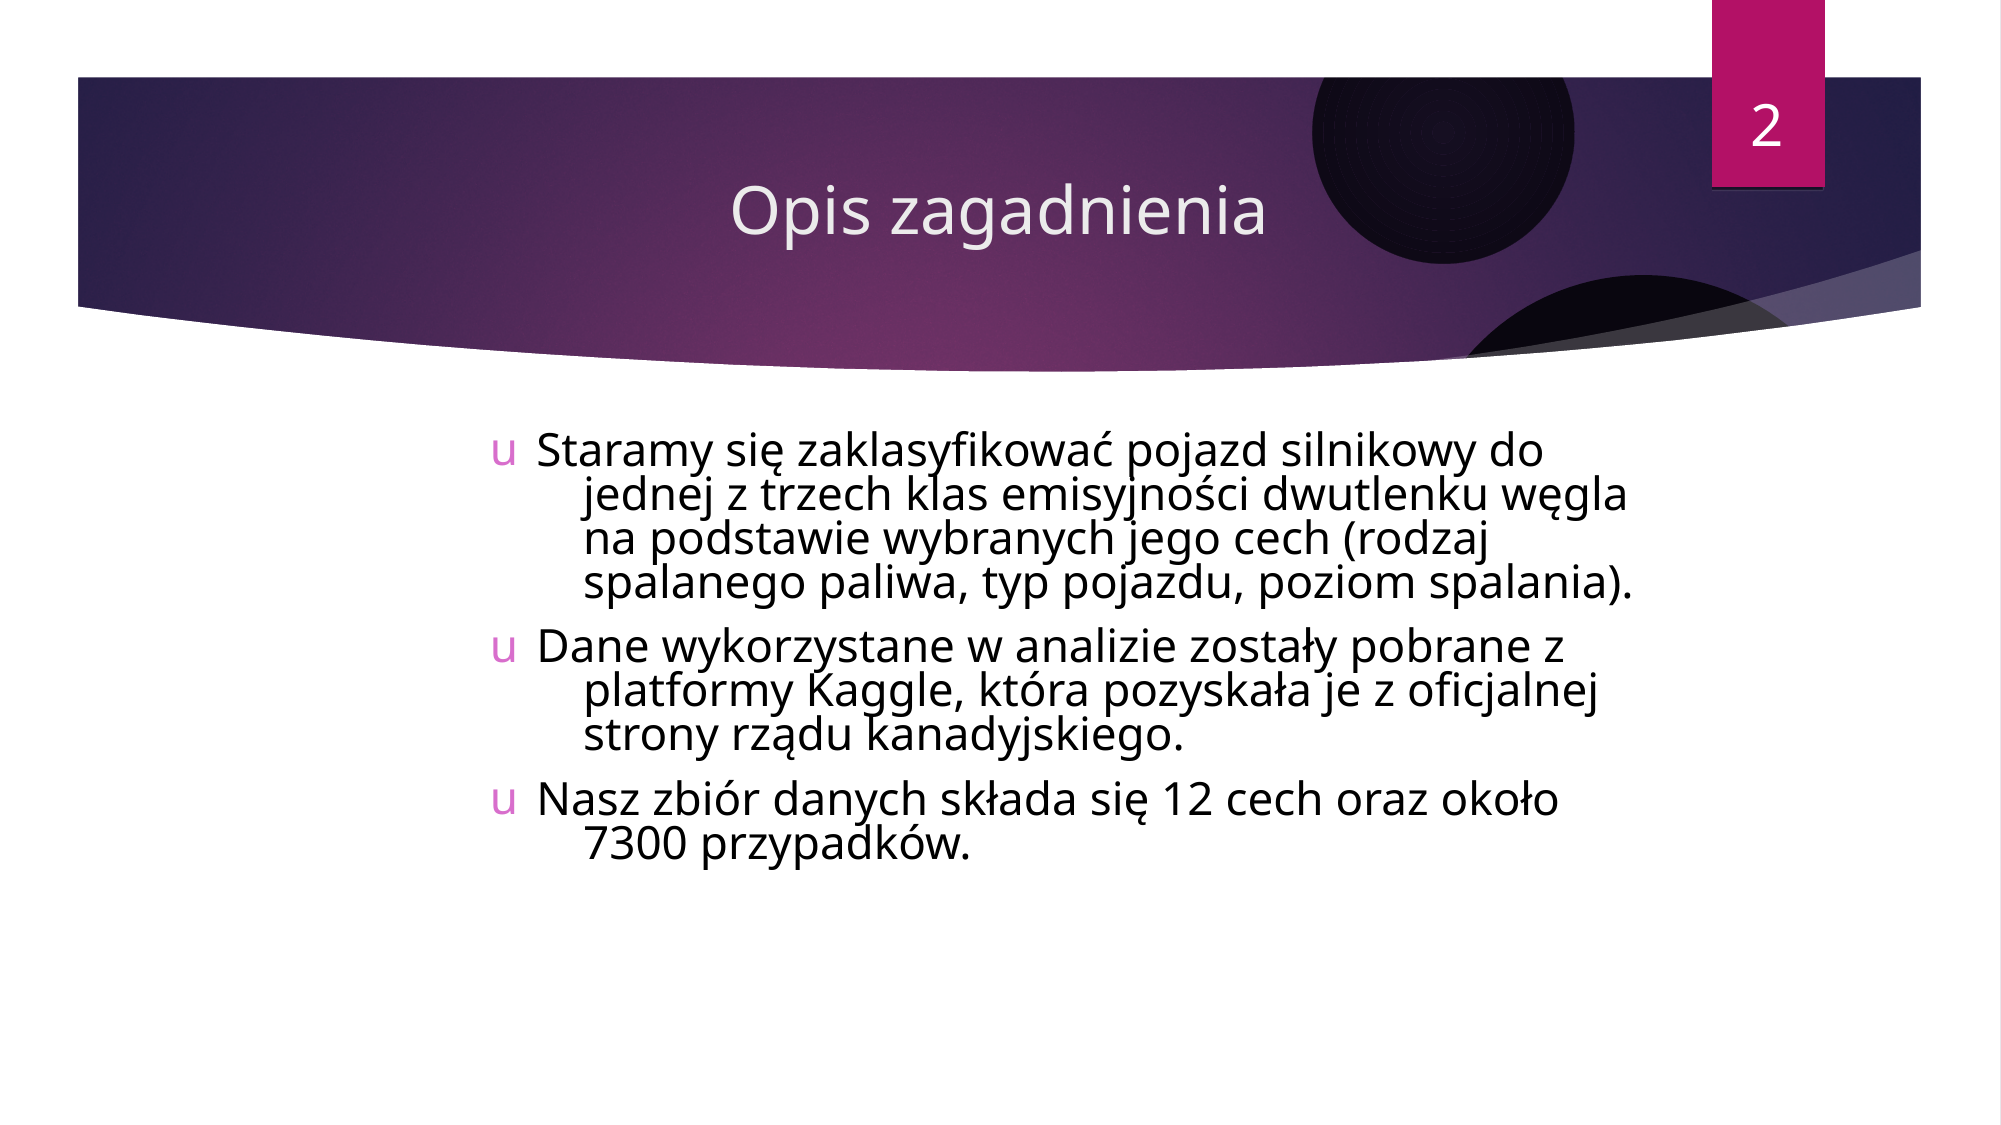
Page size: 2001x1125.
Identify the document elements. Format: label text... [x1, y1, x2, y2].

text_box [1698, 48, 1836, 175]
text_box Staramy się zaklasyfikować pojazd silnikowy do jednej z trzech klas emisyjności dwutlenku węgla na podstawie wybranych jego cech (rodzaj spalanego paliwa, typ pojazdu, poziom spalania). Dane wykorzystane w analizie zostały pobrane z platformy Kaggle, która pozyskała je z oficjalnej strony rządu kanadyjskiego. Nasz zbiór danych składa się 12 cech oraz około 7300 przypadków. [324, 423, 1675, 883]
title Opis zagadnienia [651, 150, 1349, 267]
